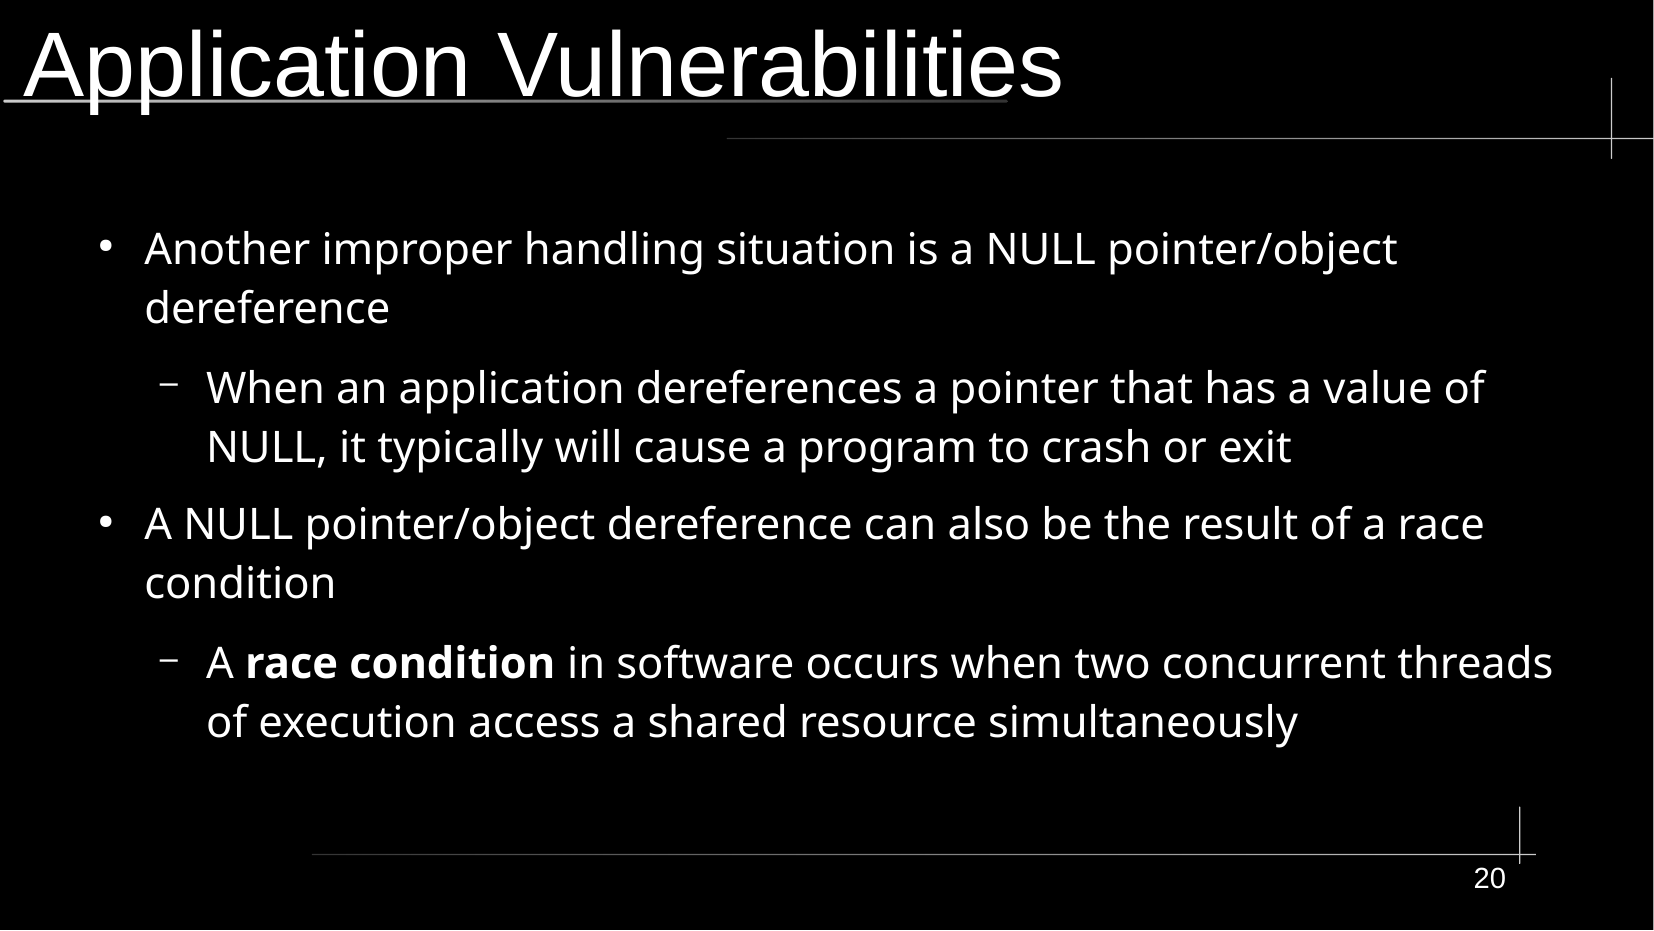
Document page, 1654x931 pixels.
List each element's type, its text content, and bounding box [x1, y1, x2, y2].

title Application Vulnerabilities [23, 11, 1589, 119]
list Another improper handling situation is a NULL pointer/object dereference When an application dereferences a pointer that has a value of NULL, it typically will cause a program to crash or exit A NULL pointer/object dereference can also be the result of a race condition A race condition in software occurs when two concurrent threads of execution access a shared resource simultaneously [82, 217, 1571, 758]
